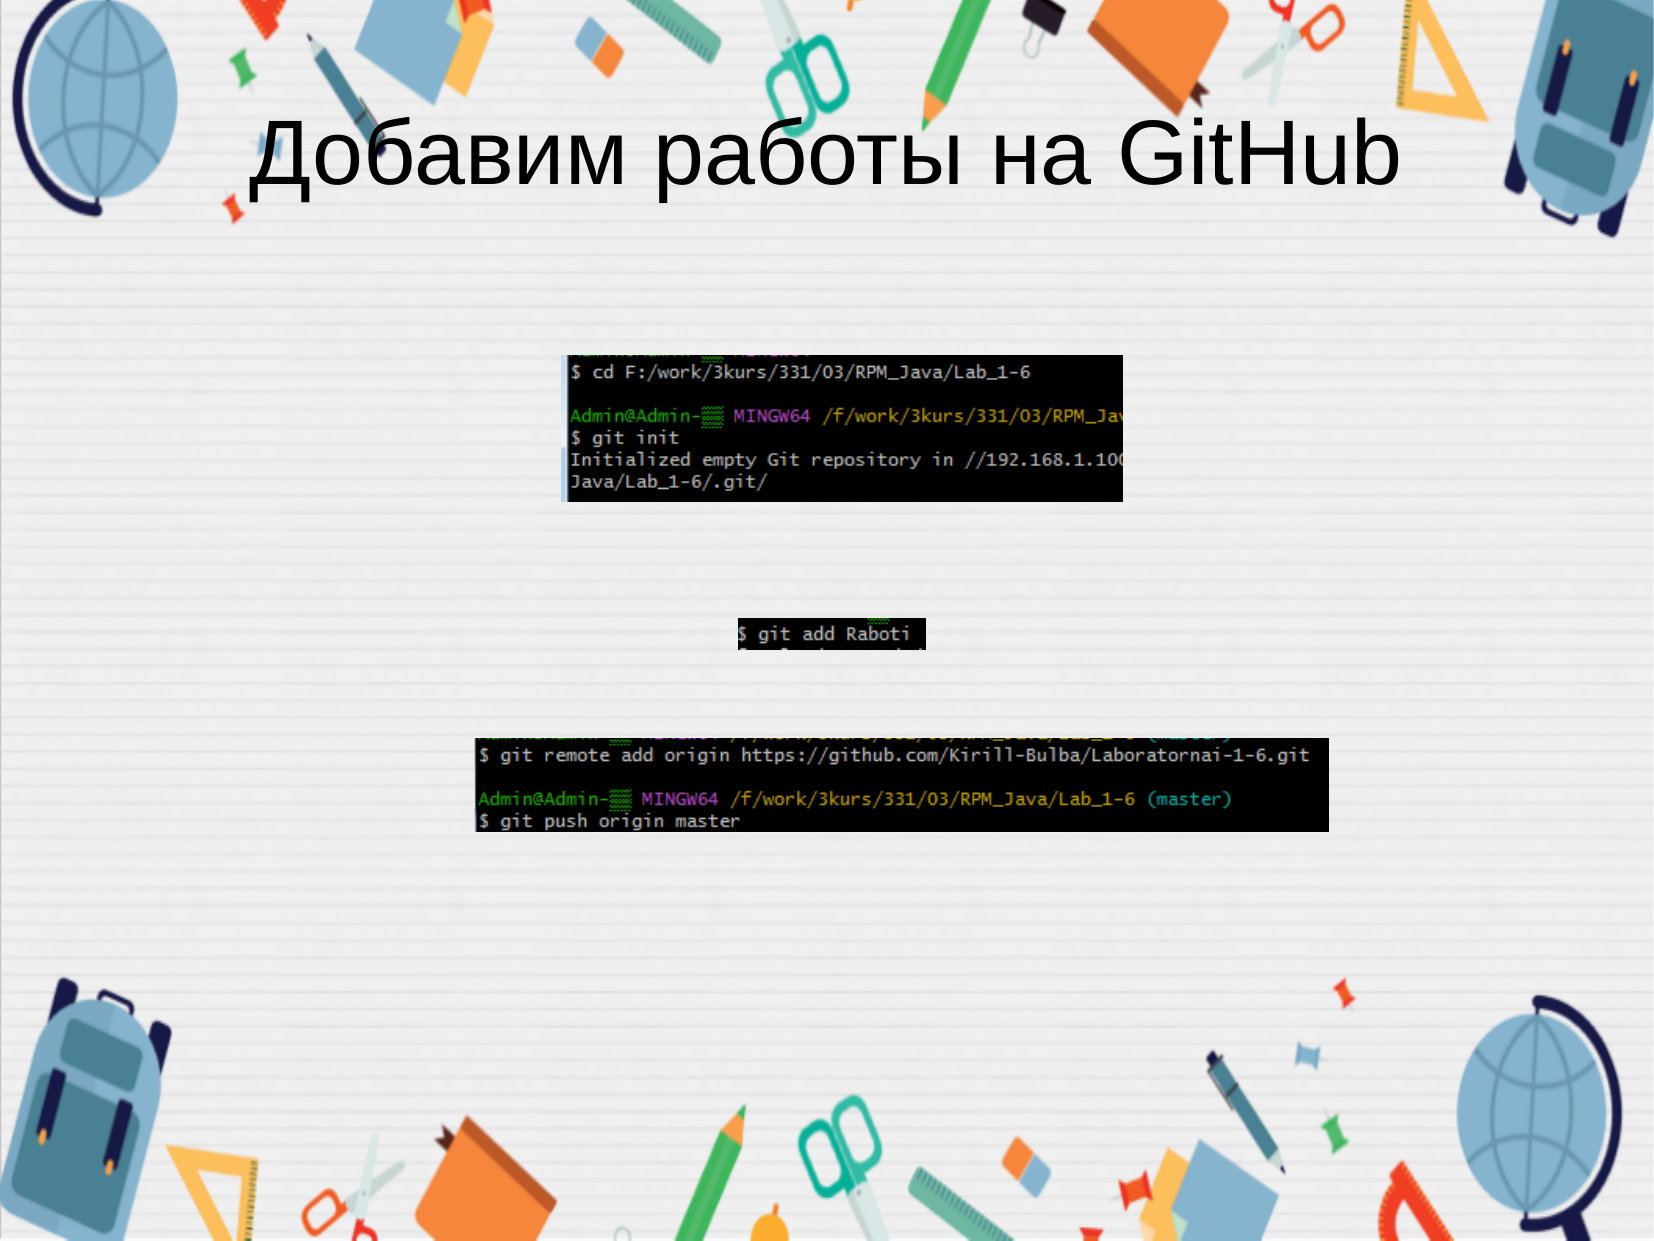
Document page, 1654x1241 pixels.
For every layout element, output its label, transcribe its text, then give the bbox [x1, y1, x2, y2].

picture [0, 0, 1654, 1241]
title Добавим работы на GitHub [82, 49, 1571, 257]
